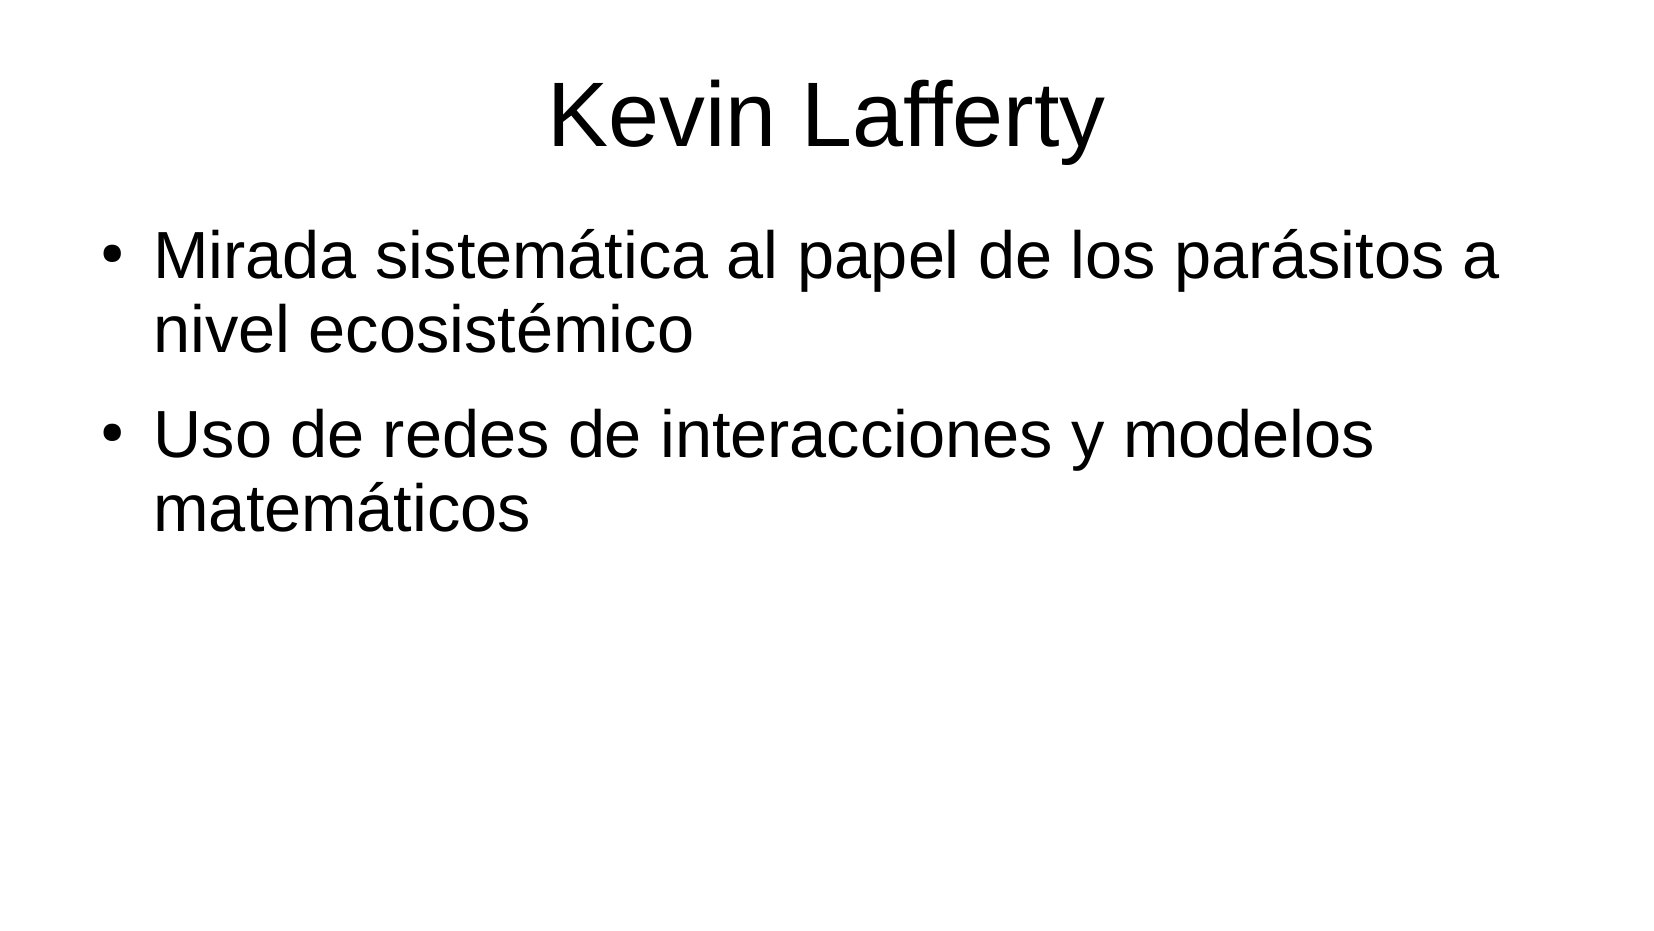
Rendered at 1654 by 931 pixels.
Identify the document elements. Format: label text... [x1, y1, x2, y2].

title Kevin Lafferty [82, 37, 1571, 193]
list Mirada sistemática al papel de los parásitos a nivel ecosistémico Uso de redes de interacciones y modelos matemáticos [82, 217, 1571, 758]
